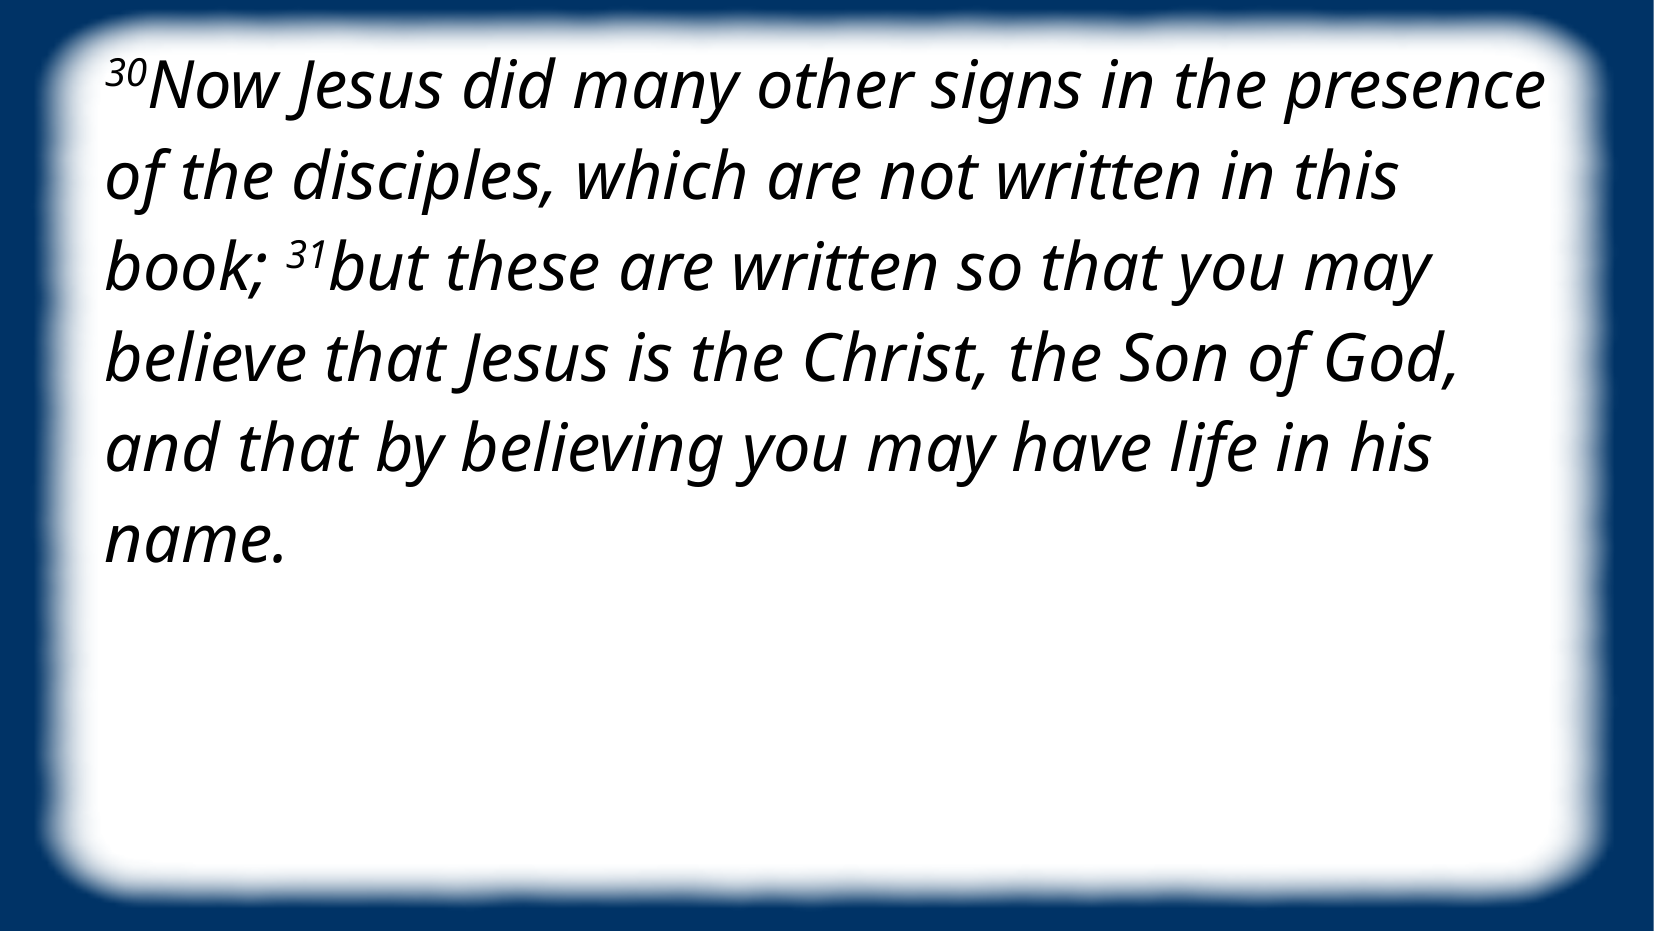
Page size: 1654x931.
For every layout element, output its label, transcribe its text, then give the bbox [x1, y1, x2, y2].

text_box 30Now Jesus did many other signs in the presence of the disciples, which are not written in this book; 31but these are written so that you may believe that Jesus is the Christ, the Son of God, and that by believing you may have life in his name. [90, 30, 1576, 578]
picture [0, 0, 1654, 931]
